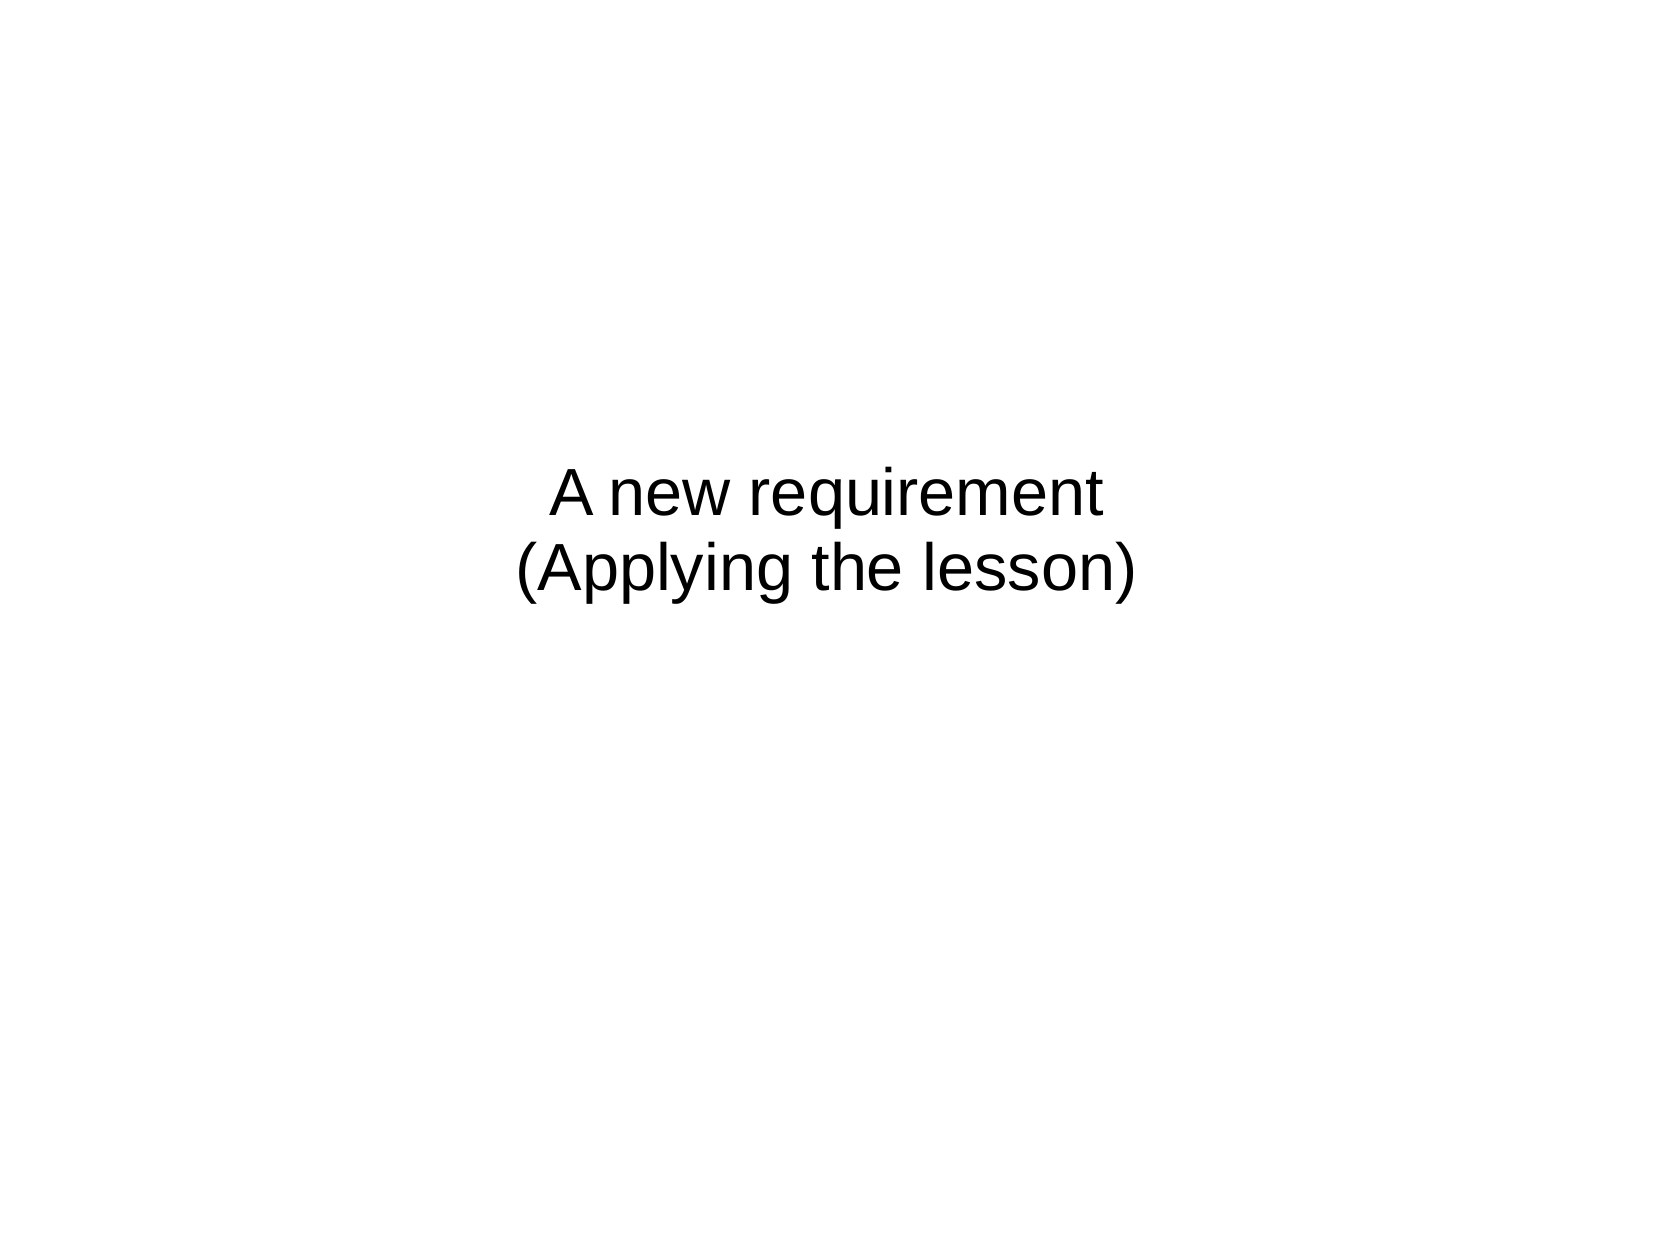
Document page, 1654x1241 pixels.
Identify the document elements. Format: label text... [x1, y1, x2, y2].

subtitle A new requirement (Applying the lesson) [82, 49, 1571, 1010]
